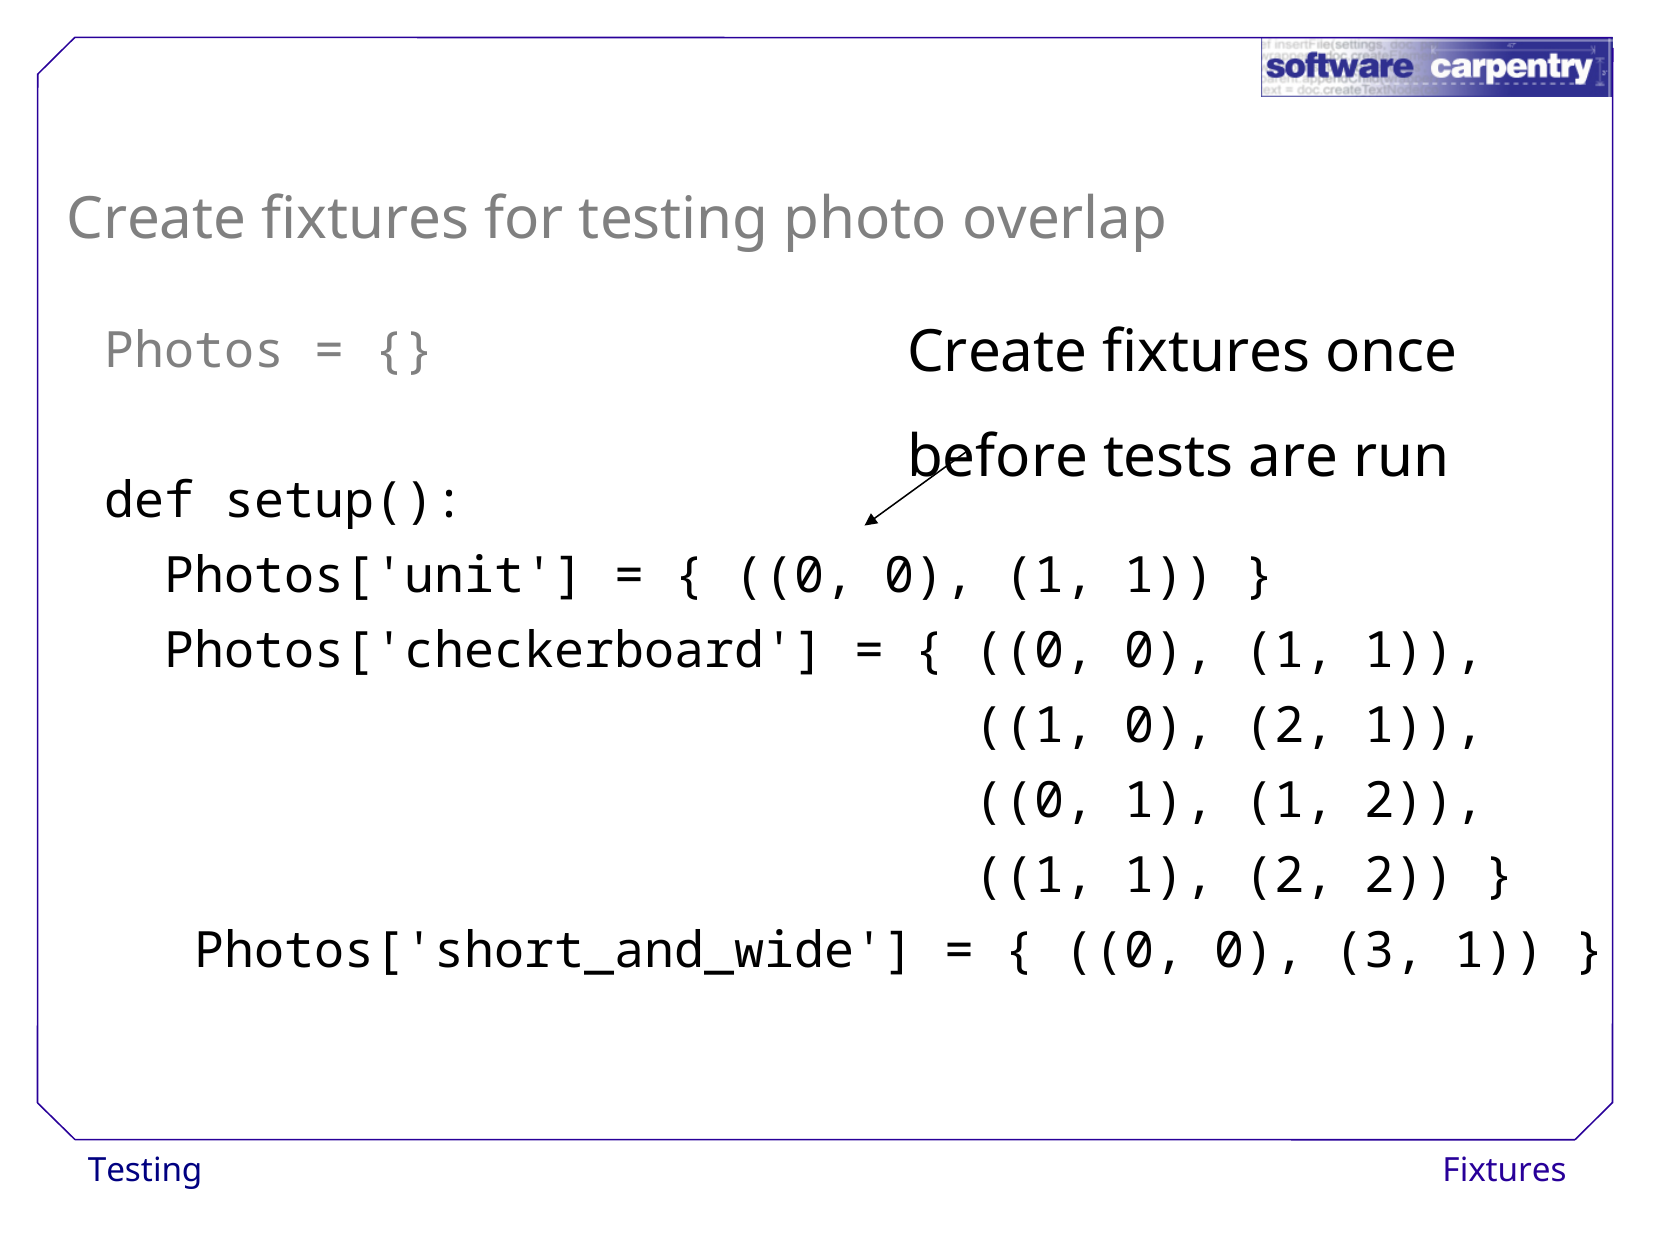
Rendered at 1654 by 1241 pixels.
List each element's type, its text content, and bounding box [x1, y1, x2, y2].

text_box Create fixtures for testing photo overlap [51, 138, 1333, 259]
text_box Create fixtures once before tests are run [892, 270, 1623, 496]
picture [1261, 39, 1613, 97]
text_box Photos = {} def setup(): Photos['unit'] = { ((0, 0), (1, 1)) } Photos['checkerboard'] = { ((0, 0), (1, 1)), ((1, 0), (2, 1)), ((0, 1), (1, 2)), ((1, 1), (2, 2)) } Photos['short_and_wide'] = { ((0, 0), (3, 1)) } [89, 294, 1376, 1033]
